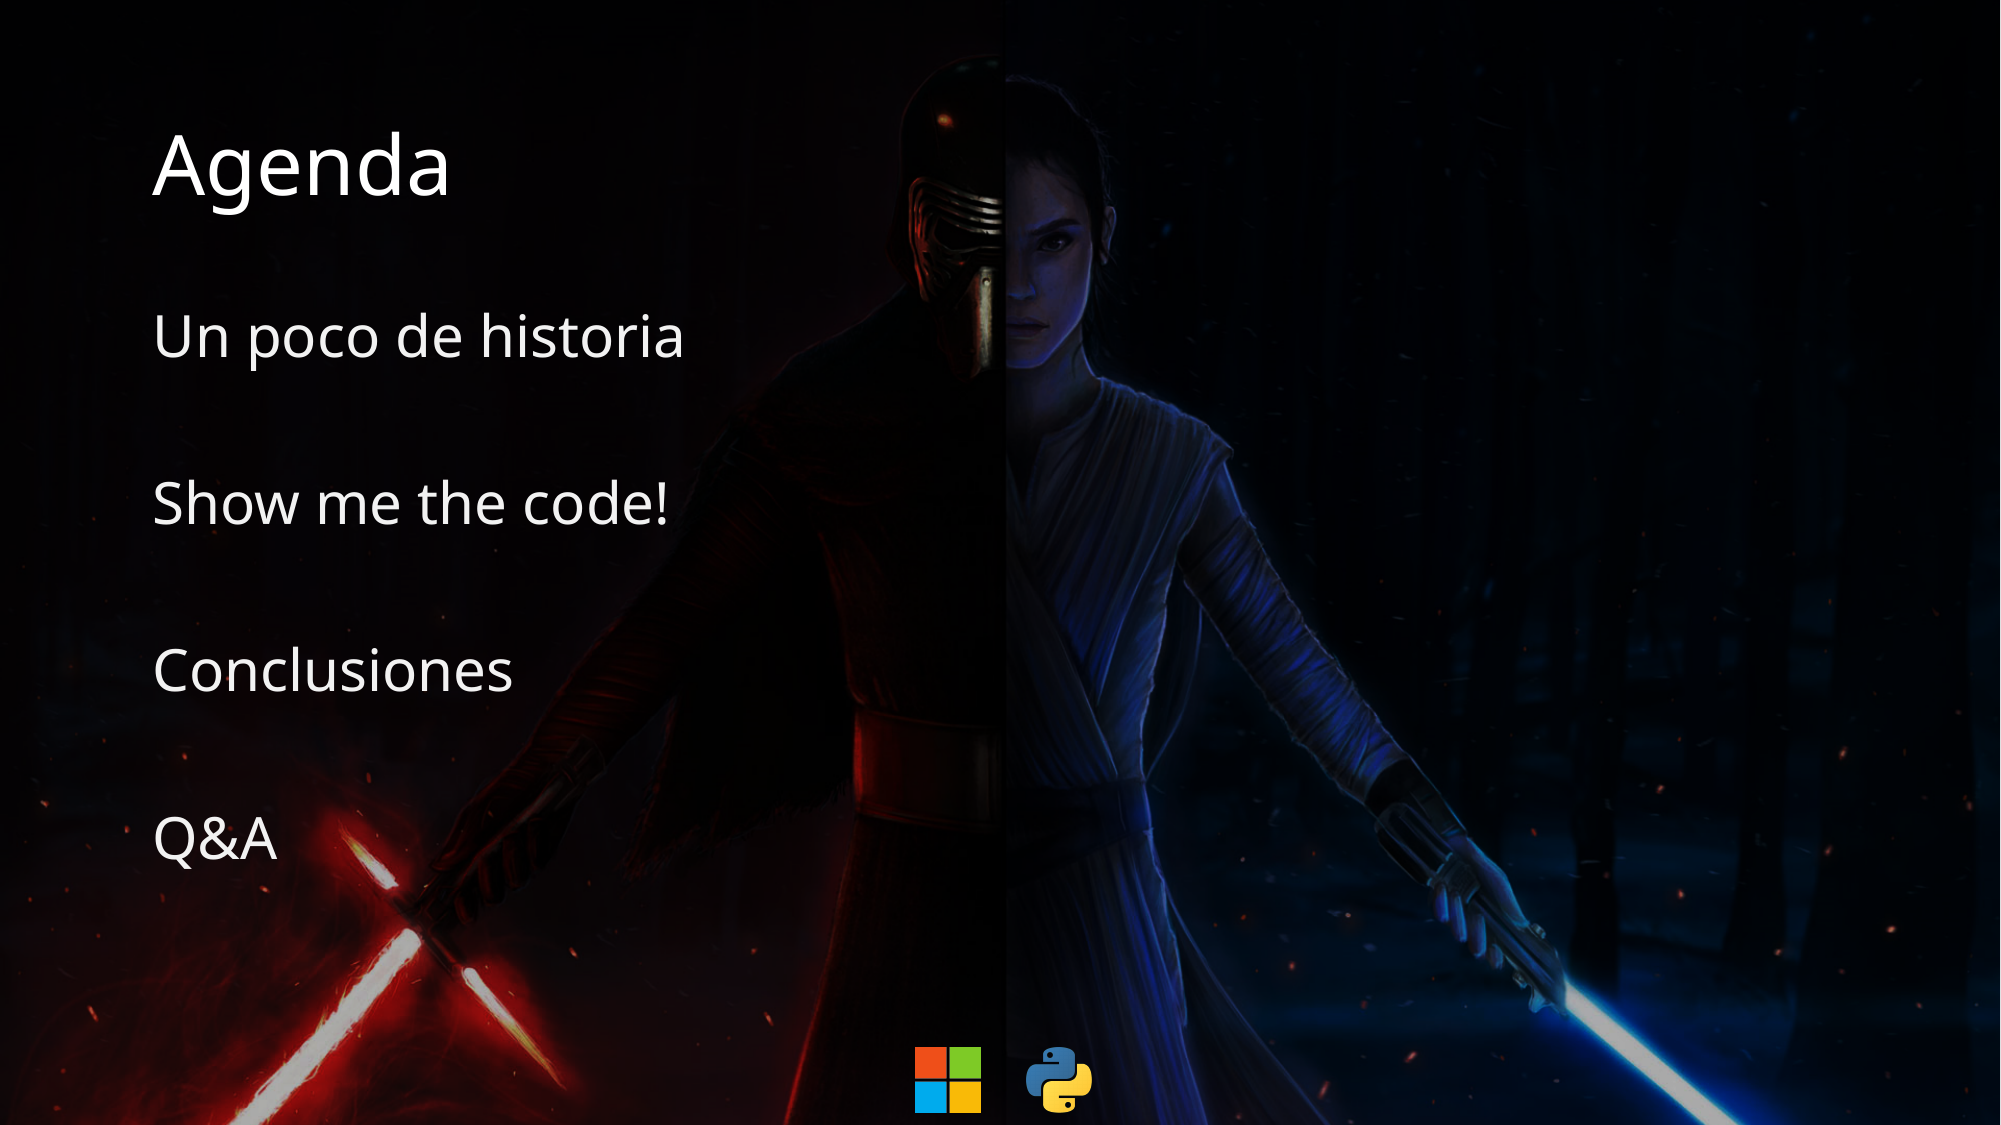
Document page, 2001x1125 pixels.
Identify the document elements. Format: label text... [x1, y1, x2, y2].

list Un poco de historia Show me the code! Conclusiones Q&A [137, 299, 923, 1113]
title Agenda [137, 59, 1863, 278]
